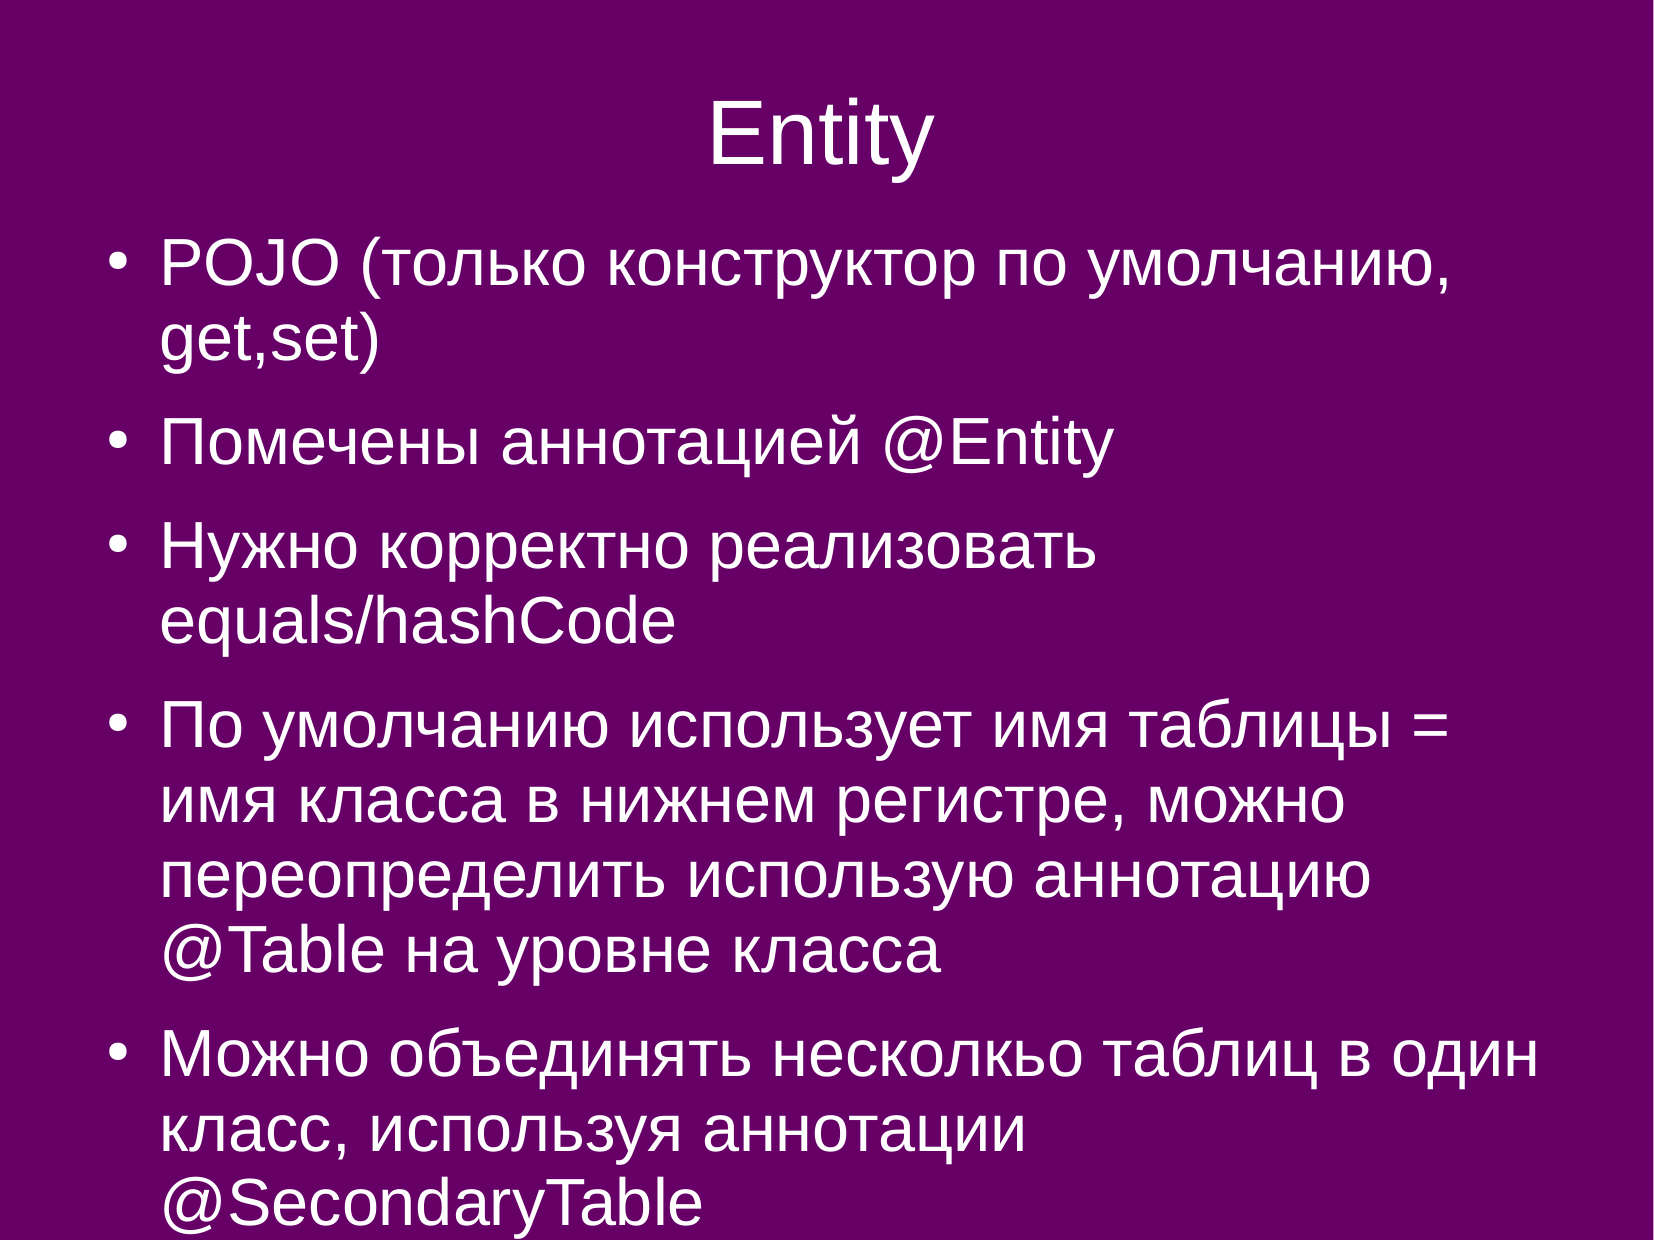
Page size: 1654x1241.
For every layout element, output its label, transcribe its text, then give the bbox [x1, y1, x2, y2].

list POJO (только конструктор по умолчанию, get,set) Помечены аннотацией @Entity Нужно корректно реализовать equals/hashCode По умолчанию использует имя таблицы = имя класса в нижнем регистре, можно переопределить использую аннотацию @Table на уровне класса Можно объединять несколкьо таблиц в один класс, используя аннотации @SecondaryTable [88, 224, 1577, 1241]
title Entity [76, 29, 1565, 237]
